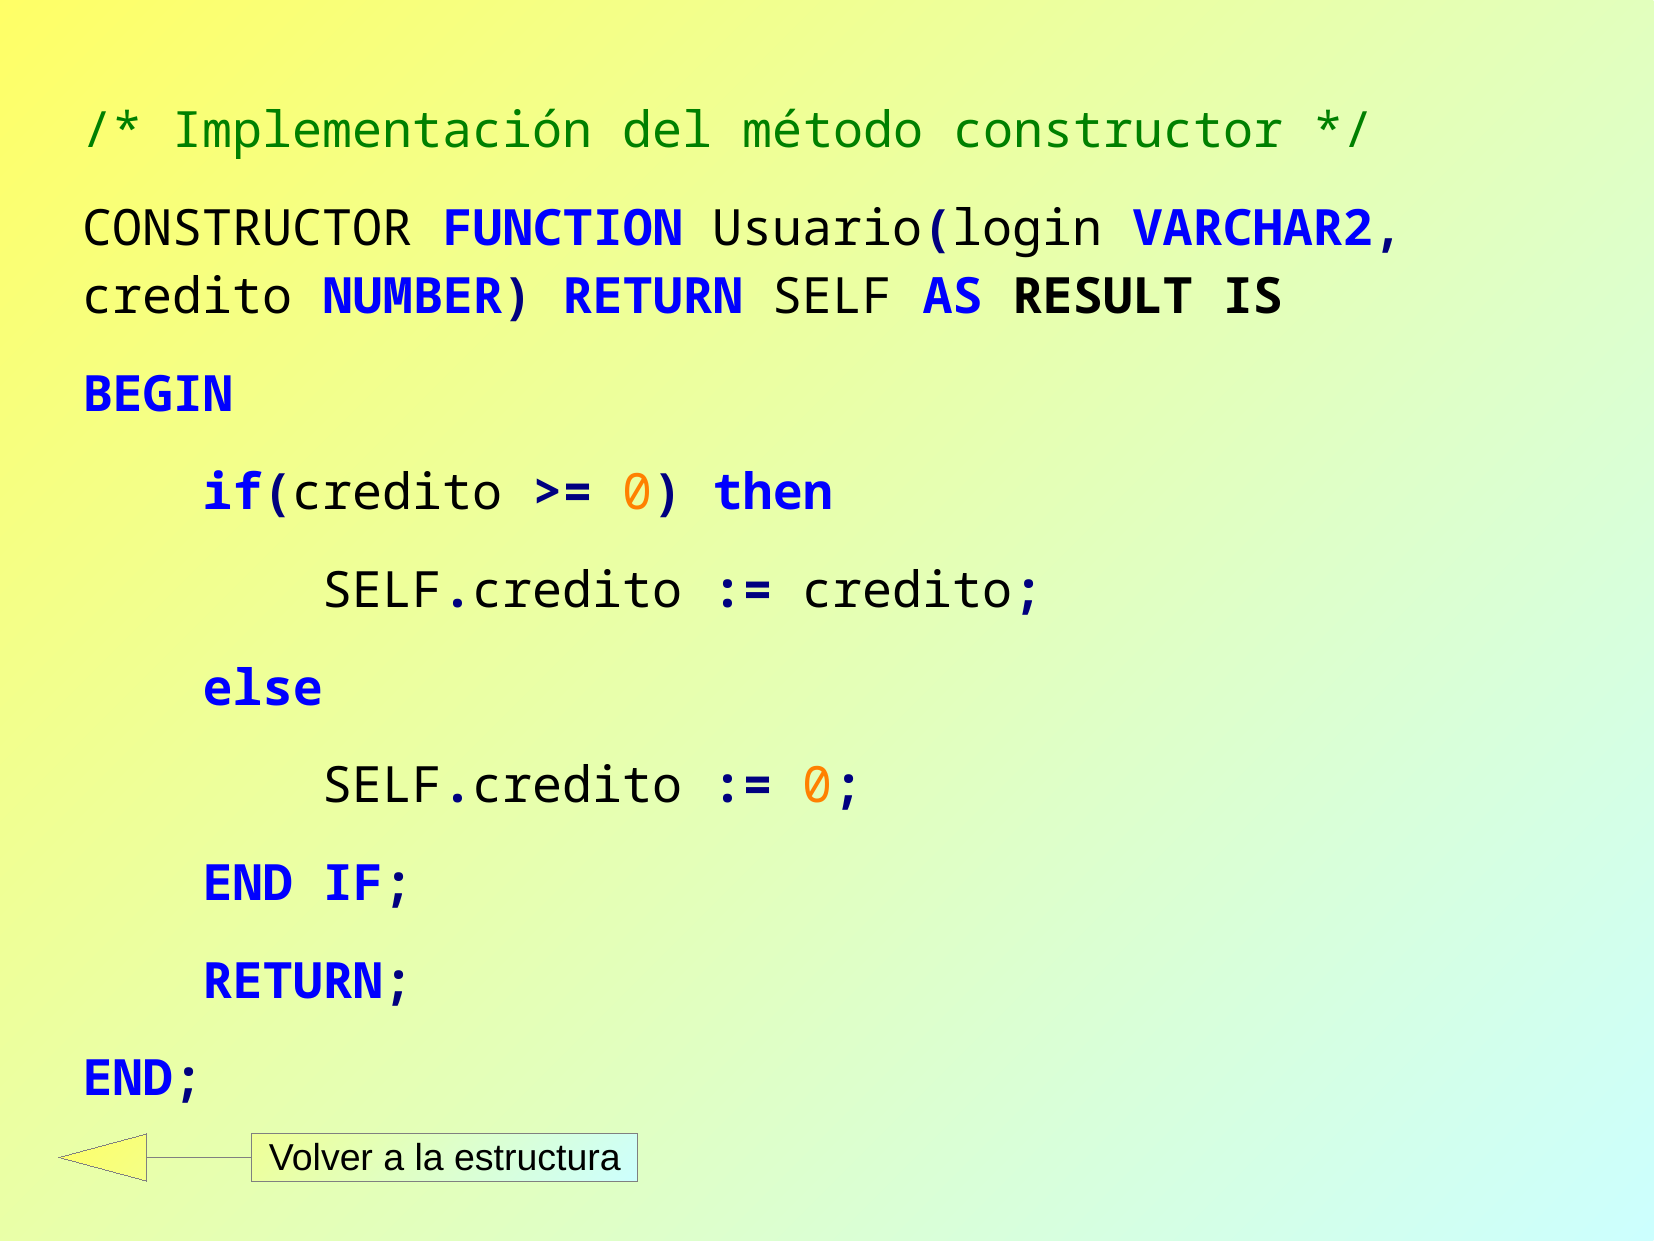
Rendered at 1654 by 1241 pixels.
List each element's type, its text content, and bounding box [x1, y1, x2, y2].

text_box Volver a la estructura [58, 1133, 638, 1182]
list /* Implementación del método constructor */ CONSTRUCTOR FUNCTION Usuario(login VARCHAR2, credito NUMBER) RETURN SELF AS RESULT IS BEGIN if(credito >= 0) then SELF.credito := credito; else SELF.credito := 0; END IF; RETURN; END; [82, 94, 1538, 1170]
